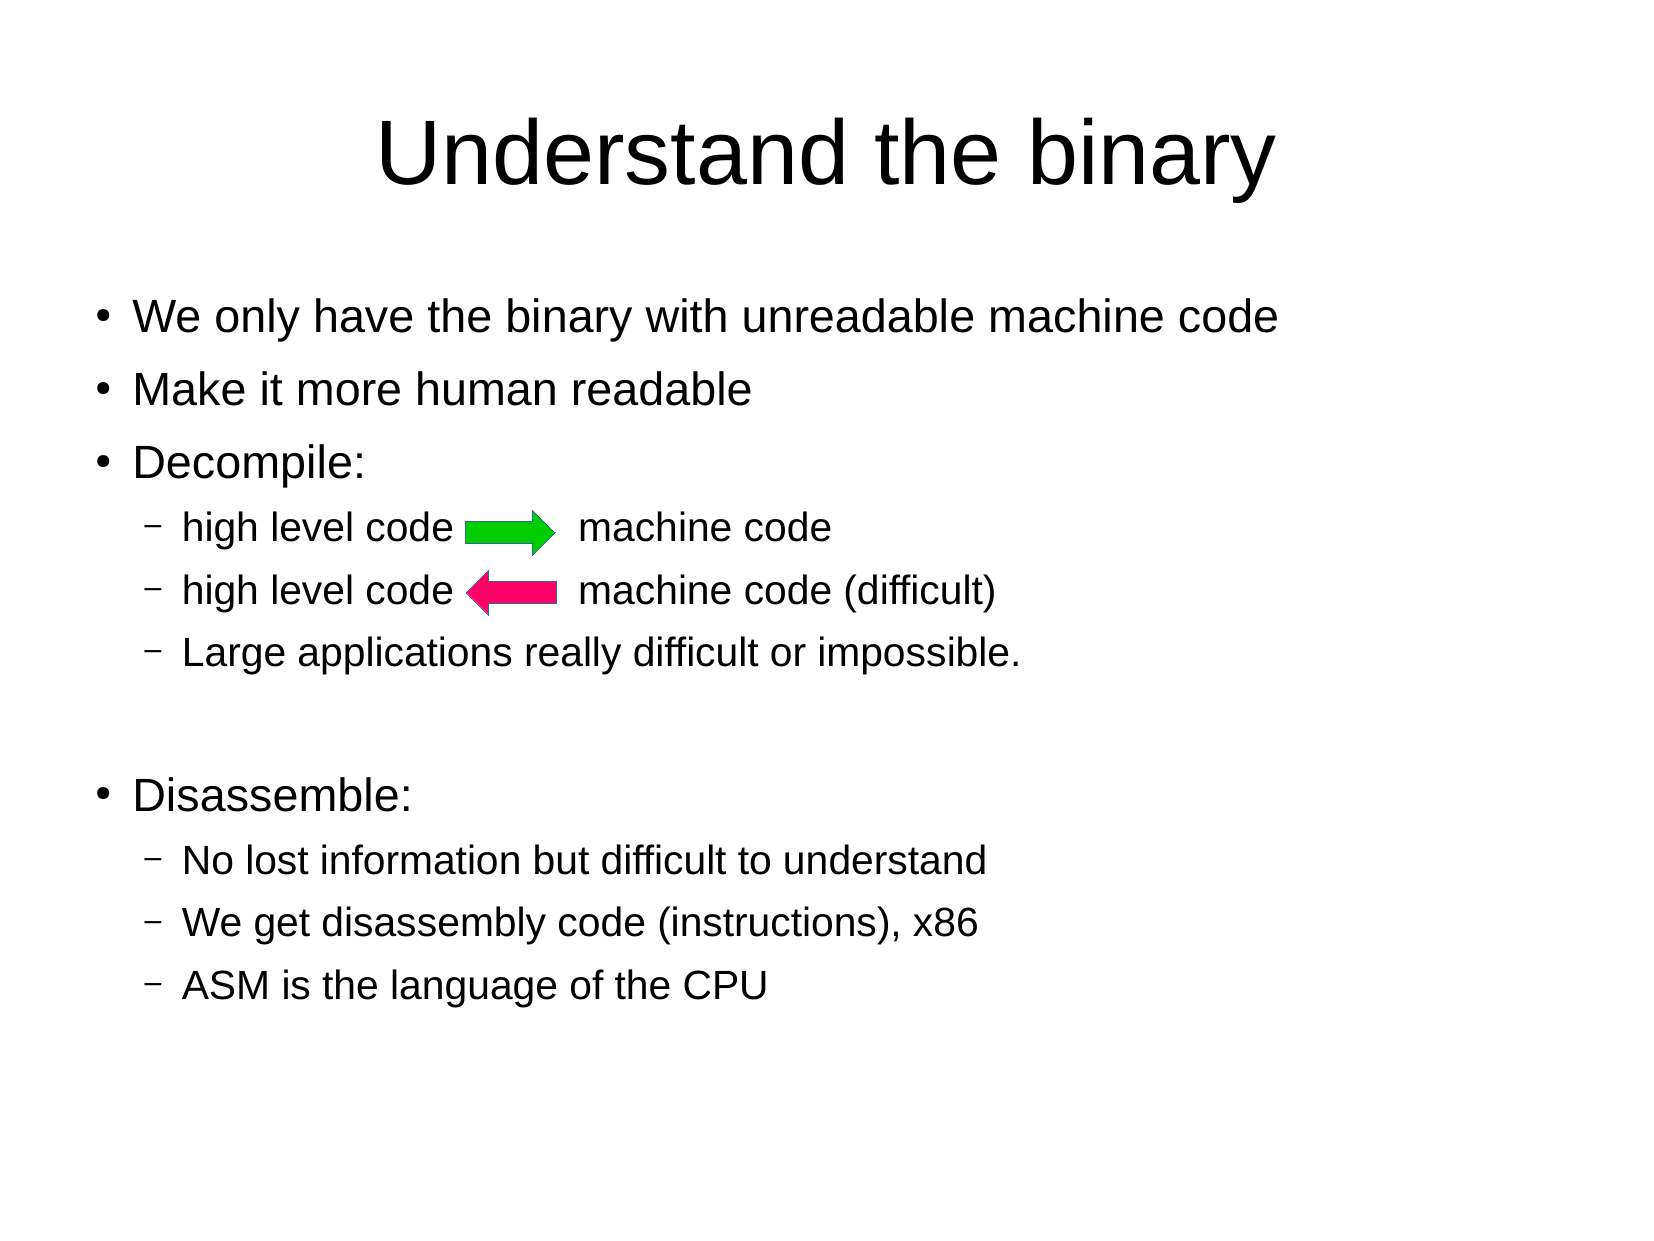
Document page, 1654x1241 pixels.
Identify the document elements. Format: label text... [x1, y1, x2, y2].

text_box [466, 570, 557, 616]
title Understand the binary [82, 49, 1571, 257]
list We only have the binary with unreadable machine code Make it more human readable Decompile: high level code machine code high level code machine code (difficult) Large applications really difficult or impossible. Disassemble: No lost information but difficult to understand We get disassembly code (instructions), x86 ASM is the language of the CPU [82, 290, 1571, 1010]
text_box [465, 510, 556, 556]
